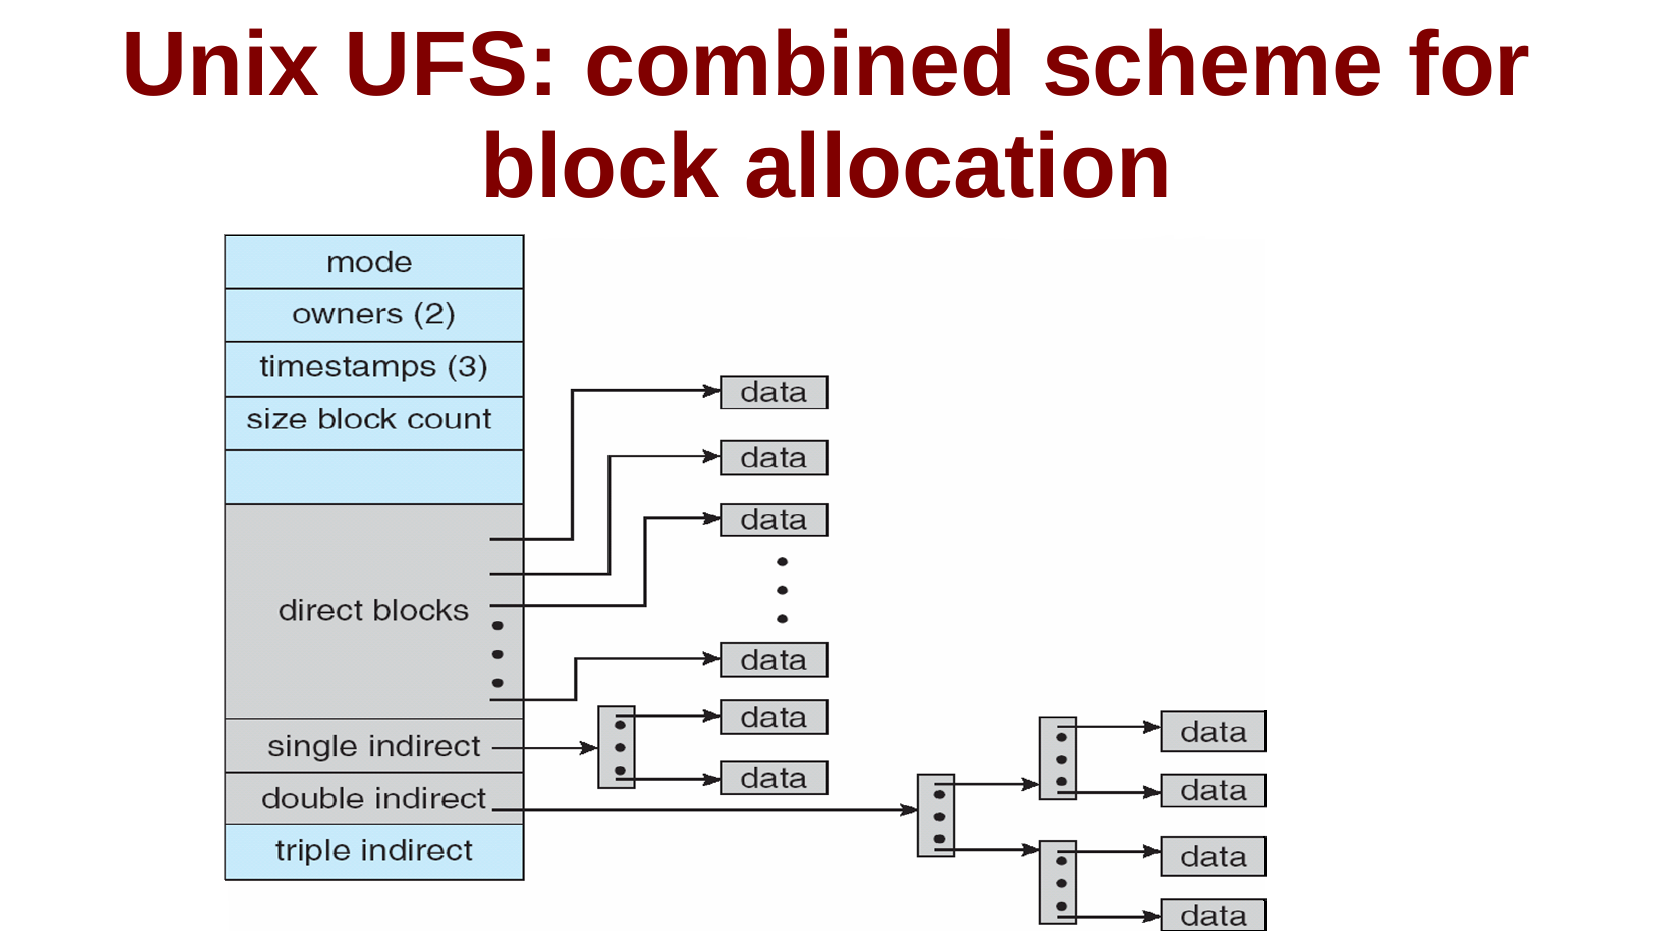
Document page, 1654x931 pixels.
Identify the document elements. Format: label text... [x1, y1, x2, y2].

picture [224, 234, 1267, 931]
title Unix UFS: combined scheme for block allocation [82, 12, 1571, 218]
